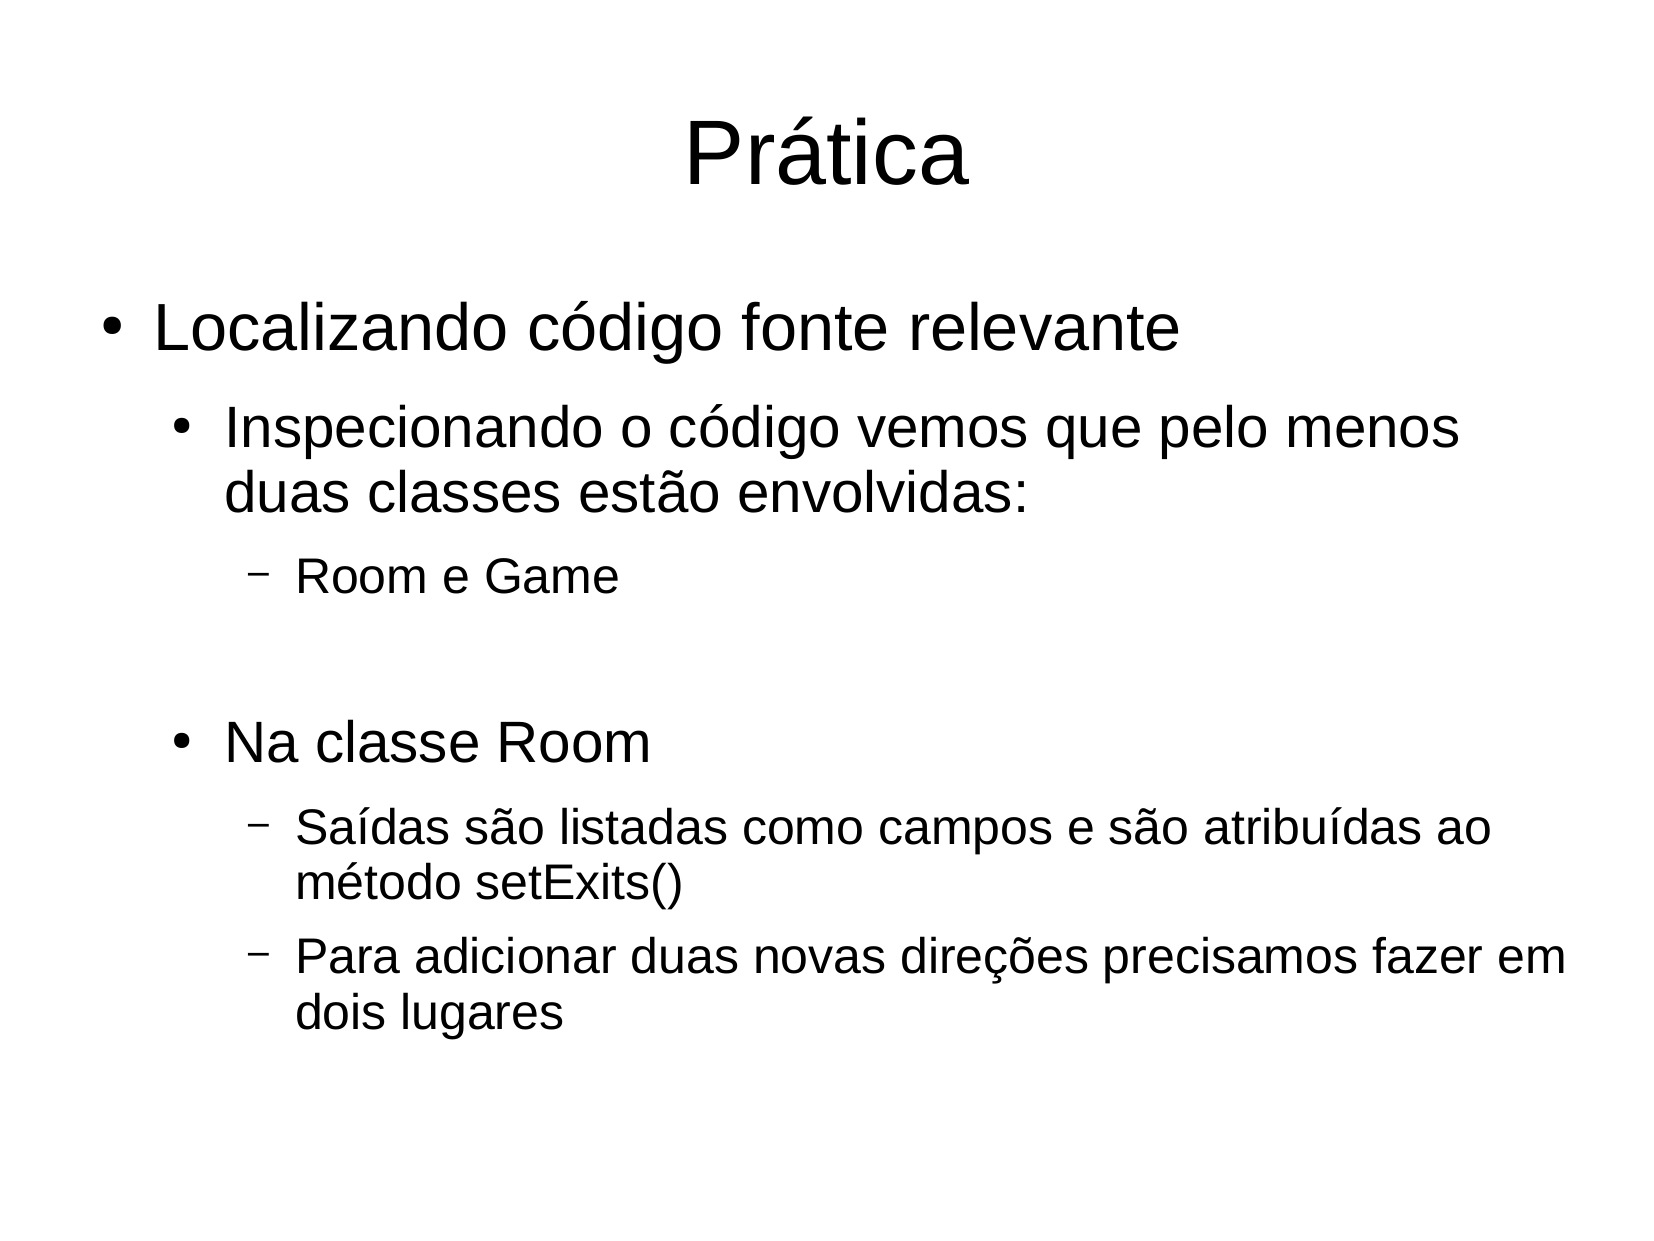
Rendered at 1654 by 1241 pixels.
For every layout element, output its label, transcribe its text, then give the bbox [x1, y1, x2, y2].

list Localizando código fonte relevante Inspecionando o código vemos que pelo menos duas classes estão envolvidas: Room e Game Na classe Room Saídas são listadas como campos e são atribuídas ao método setExits() Para adicionar duas novas direções precisamos fazer em dois lugares [82, 290, 1571, 1109]
title Prática [82, 49, 1571, 257]
